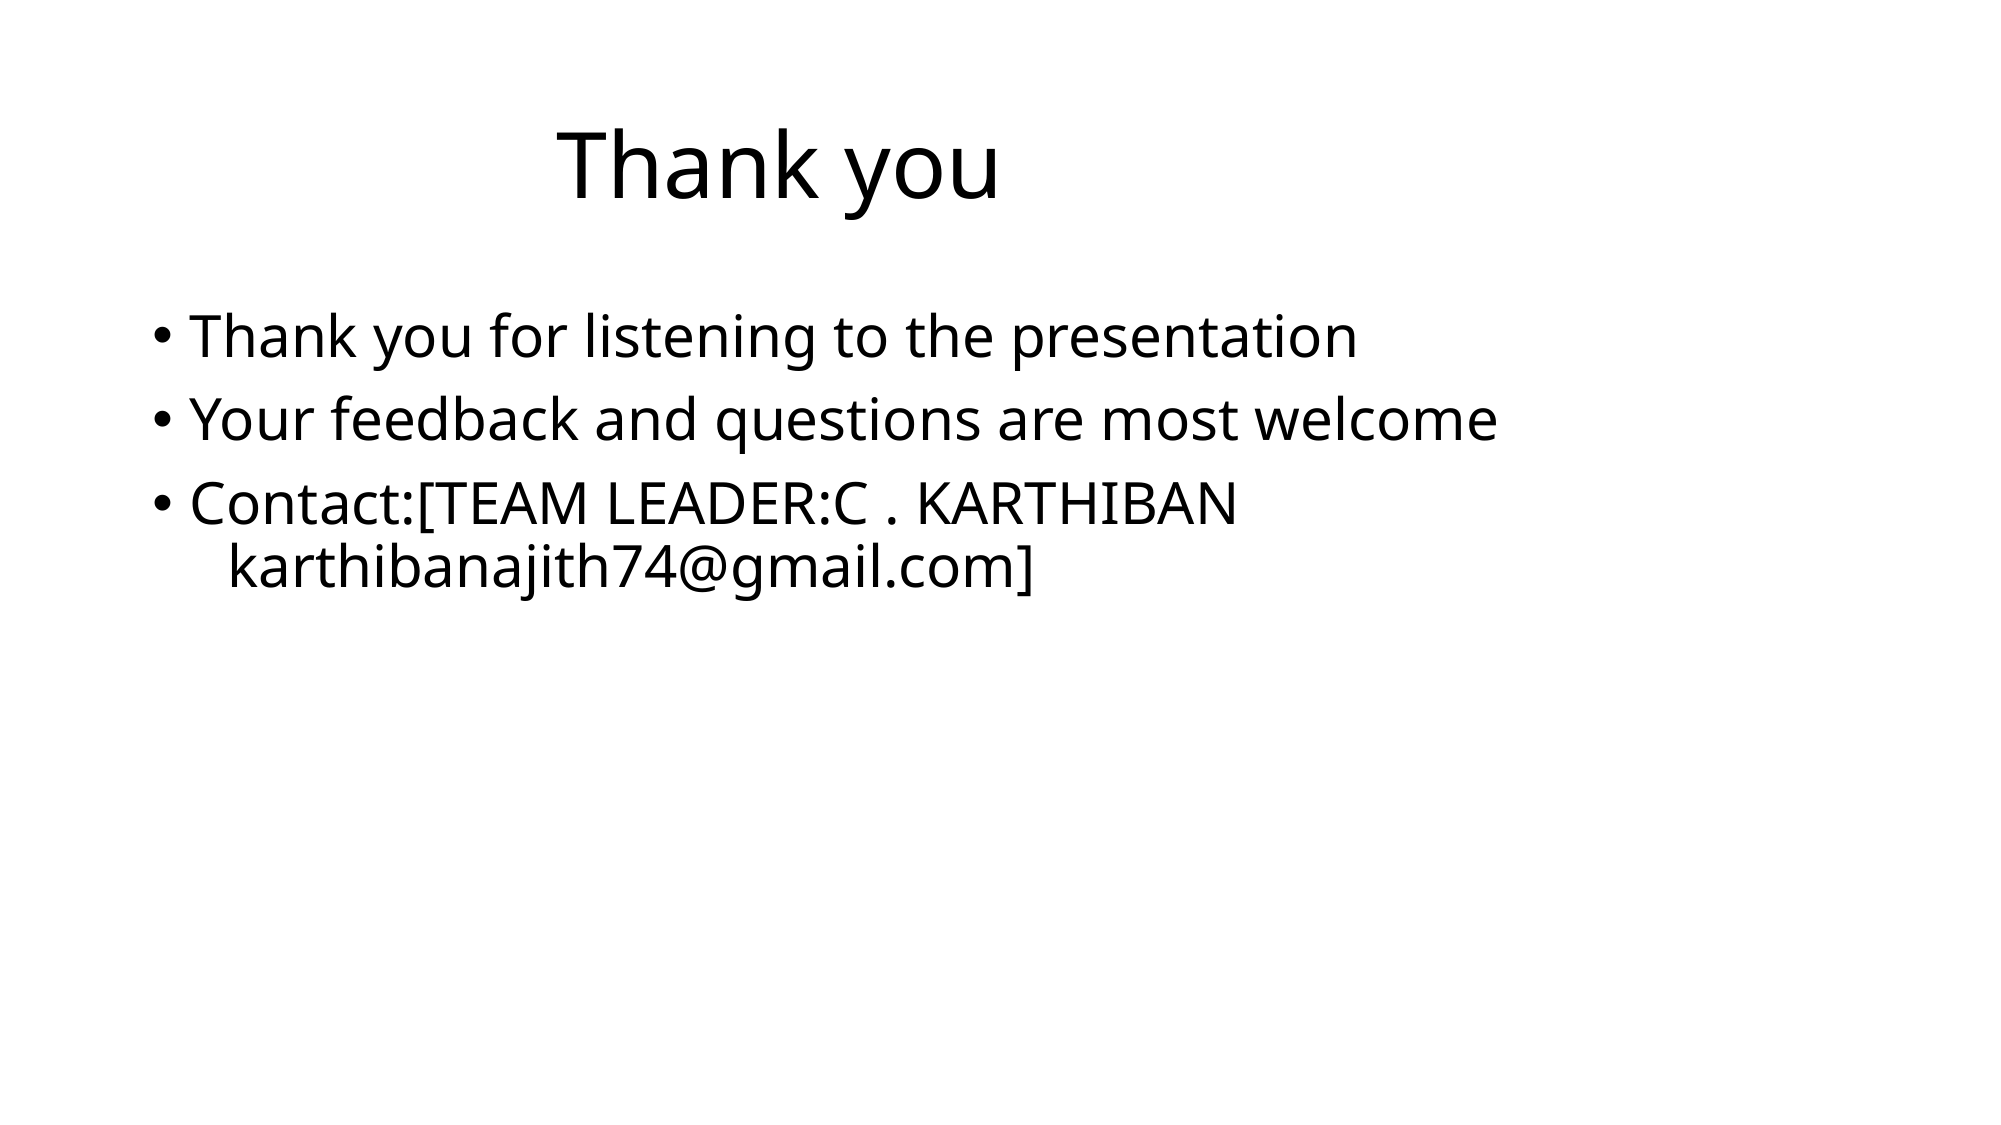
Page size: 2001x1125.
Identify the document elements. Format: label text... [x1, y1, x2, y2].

list Thank you for listening to the presentation Your feedback and questions are most welcome Contact:[TEAM LEADER:C . KARTHIBAN karthibanajith74@gmail.com] [137, 299, 1863, 1014]
title Thank you [137, 59, 1863, 278]
